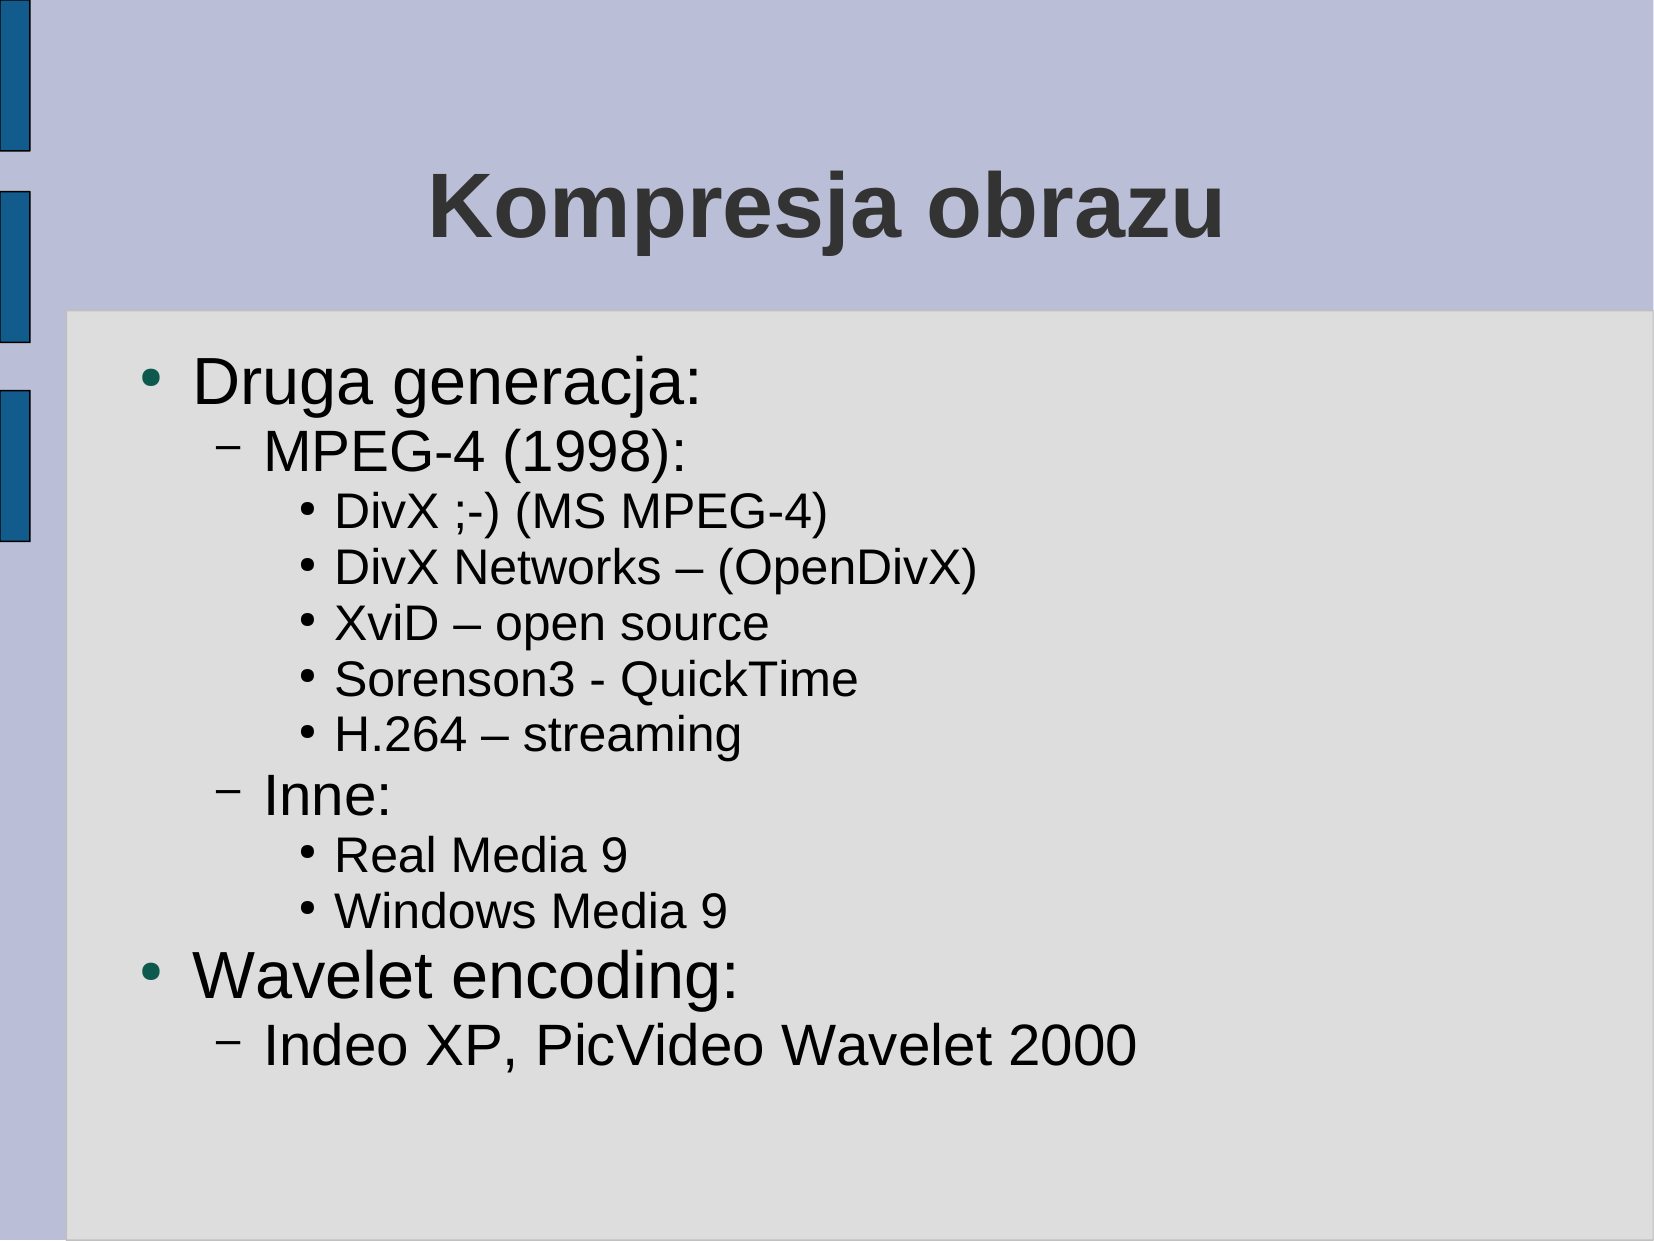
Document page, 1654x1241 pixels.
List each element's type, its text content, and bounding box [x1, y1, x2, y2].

list Druga generacja: MPEG-4 (1998): DivX ;-) (MS MPEG-4) DivX Networks – (OpenDivX) XviD – open source Sorenson3 - QuickTime H.264 – streaming Inne: Real Media 9 Windows Media 9 Wavelet encoding: Indeo XP, PicVideo Wavelet 2000 [121, 344, 1534, 1127]
title Kompresja obrazu [121, 102, 1534, 311]
